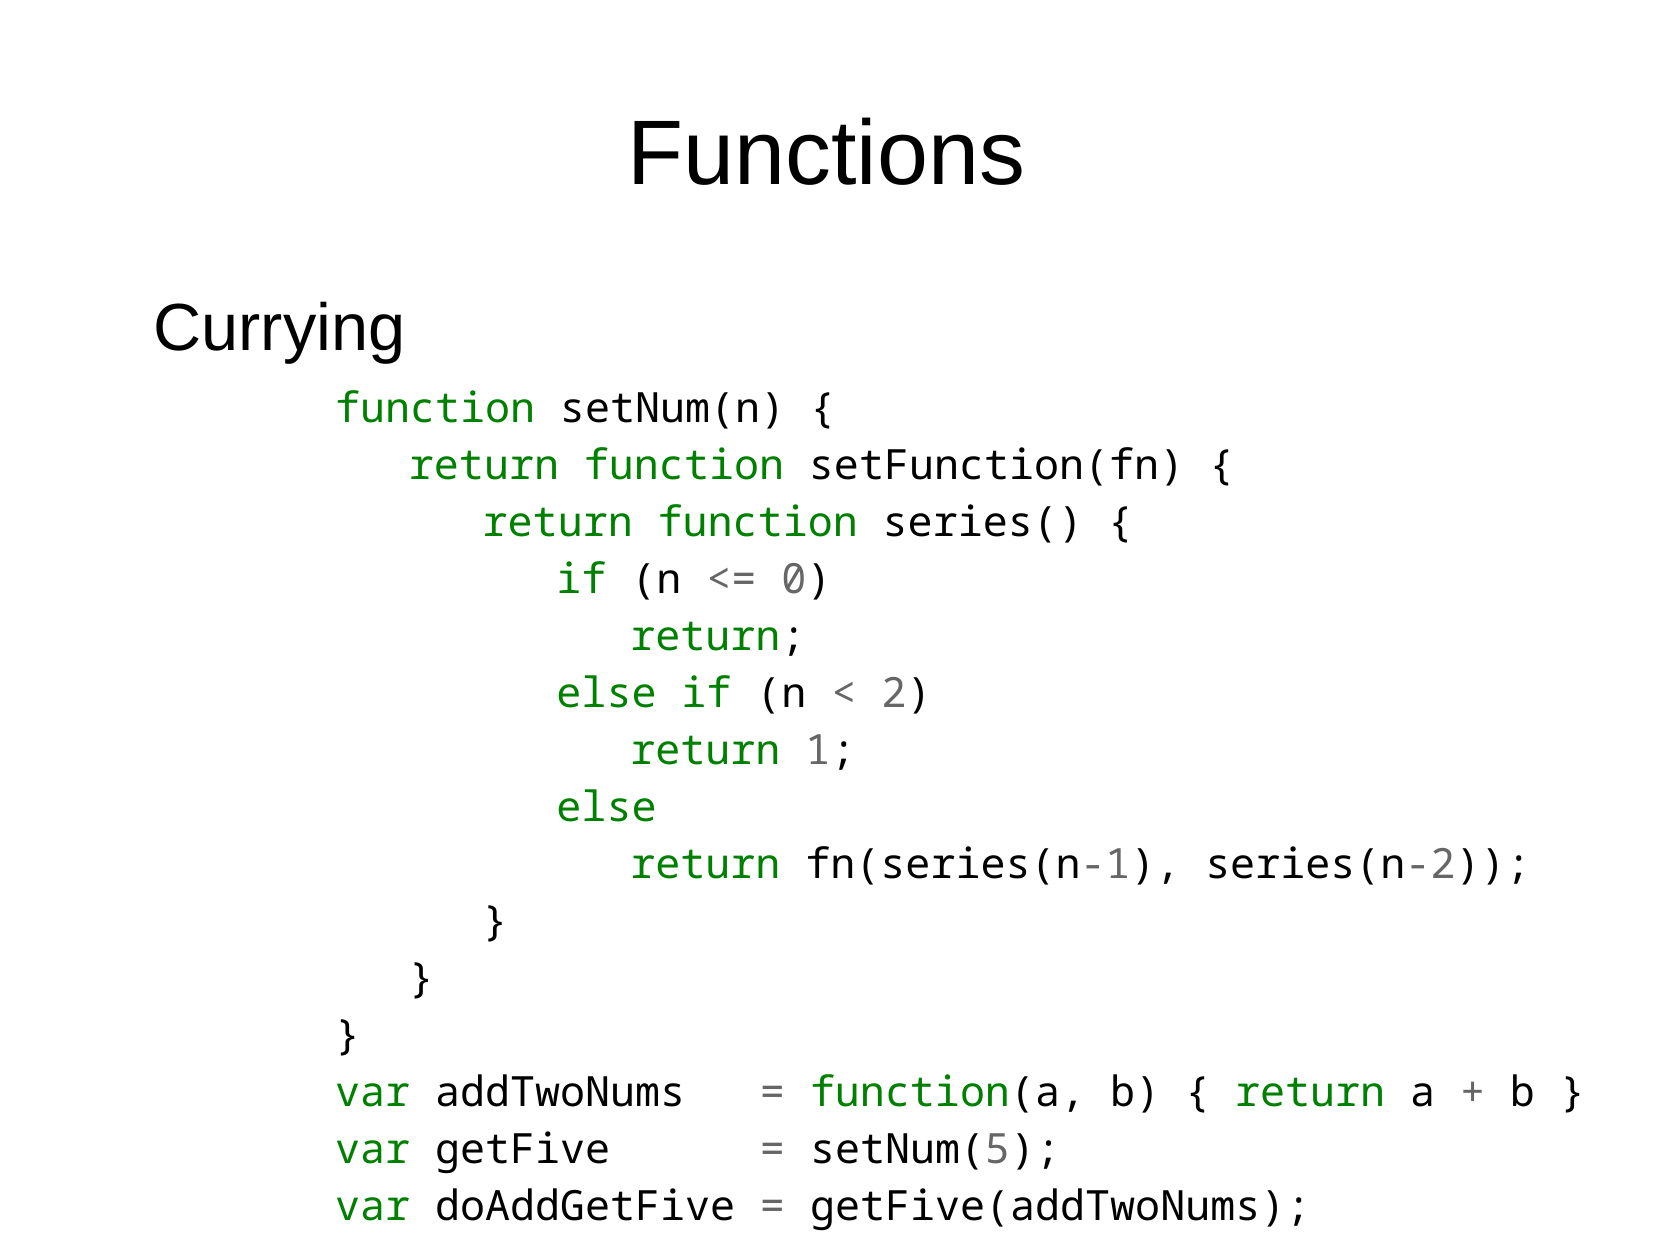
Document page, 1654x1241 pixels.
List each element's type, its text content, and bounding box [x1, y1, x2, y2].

text_box function setNum(n) { return function setFunction(fn) { return function series() { if (n <= 0) return; else if (n < 2) return 1; else return fn(series(n-1), series(n-2)); } } } var addTwoNums = function(a, b) { return a + b } var getFive = setNum(5); var doAddGetFive = getFive(addTwoNums); doAddGetFive(); [335, 377, 1598, 1155]
title Functions [82, 49, 1571, 257]
list Currying [82, 290, 1571, 1010]
